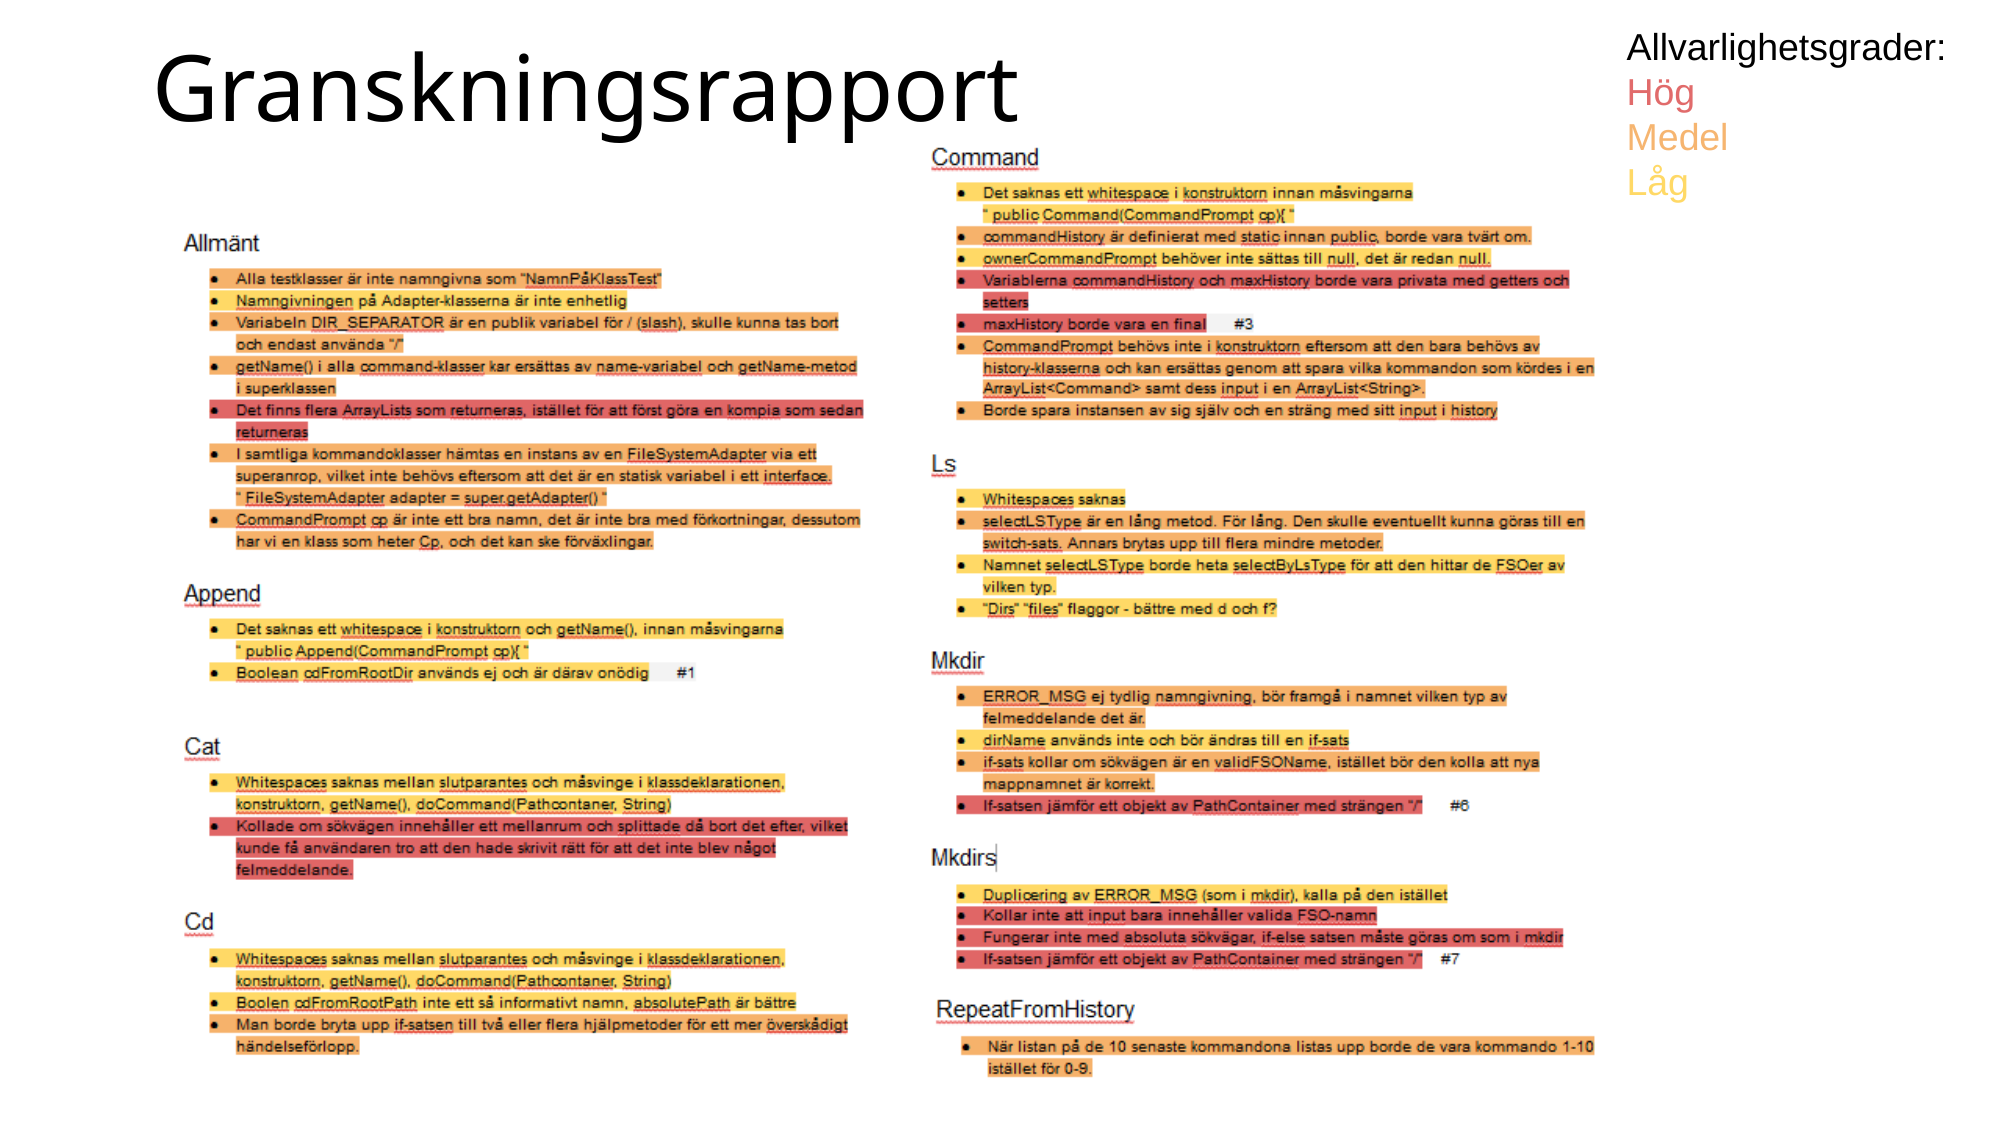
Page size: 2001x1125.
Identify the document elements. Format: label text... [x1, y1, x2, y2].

text_box Granskningsrapport [137, 0, 1863, 201]
picture [169, 228, 884, 1066]
text_box Allvarlighetsgrader: Hög Medel Låg [1611, 15, 1962, 211]
picture [916, 142, 1615, 1104]
